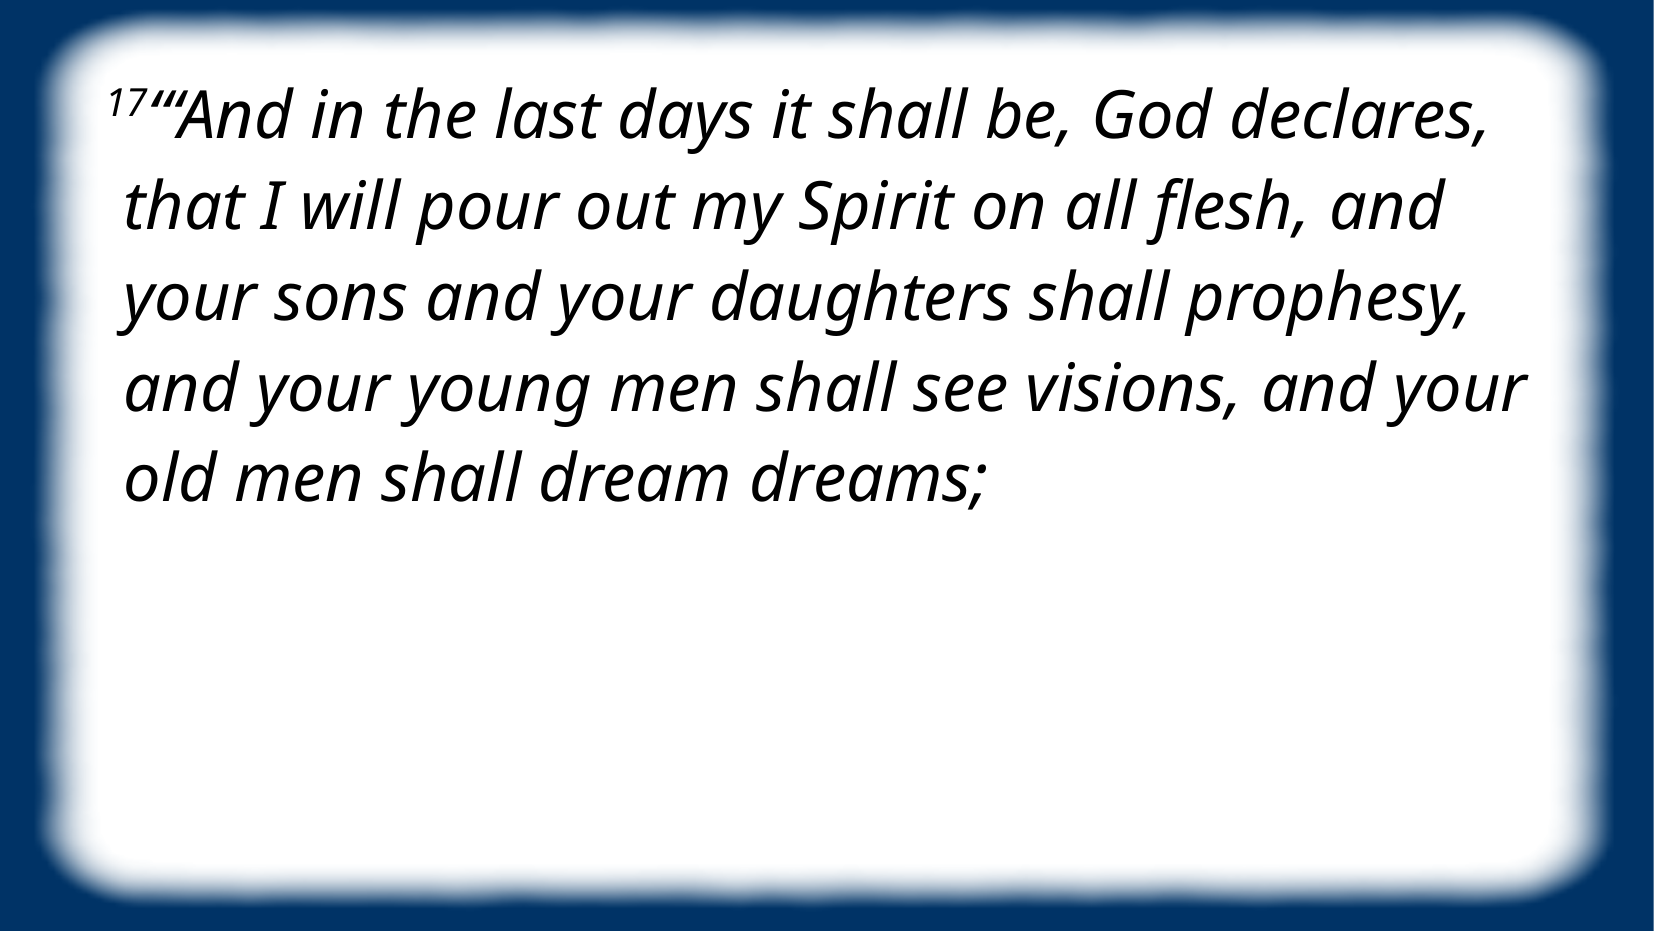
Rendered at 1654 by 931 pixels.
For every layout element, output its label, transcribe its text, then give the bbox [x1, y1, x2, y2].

picture [0, 0, 1654, 931]
text_box 17“‘And in the last days it shall be, God declares, that I will pour out my Spirit on all flesh, and your sons and your daughters shall prophesy, and your young men shall see visions, and your old men shall dream dreams; [90, 60, 1561, 519]
